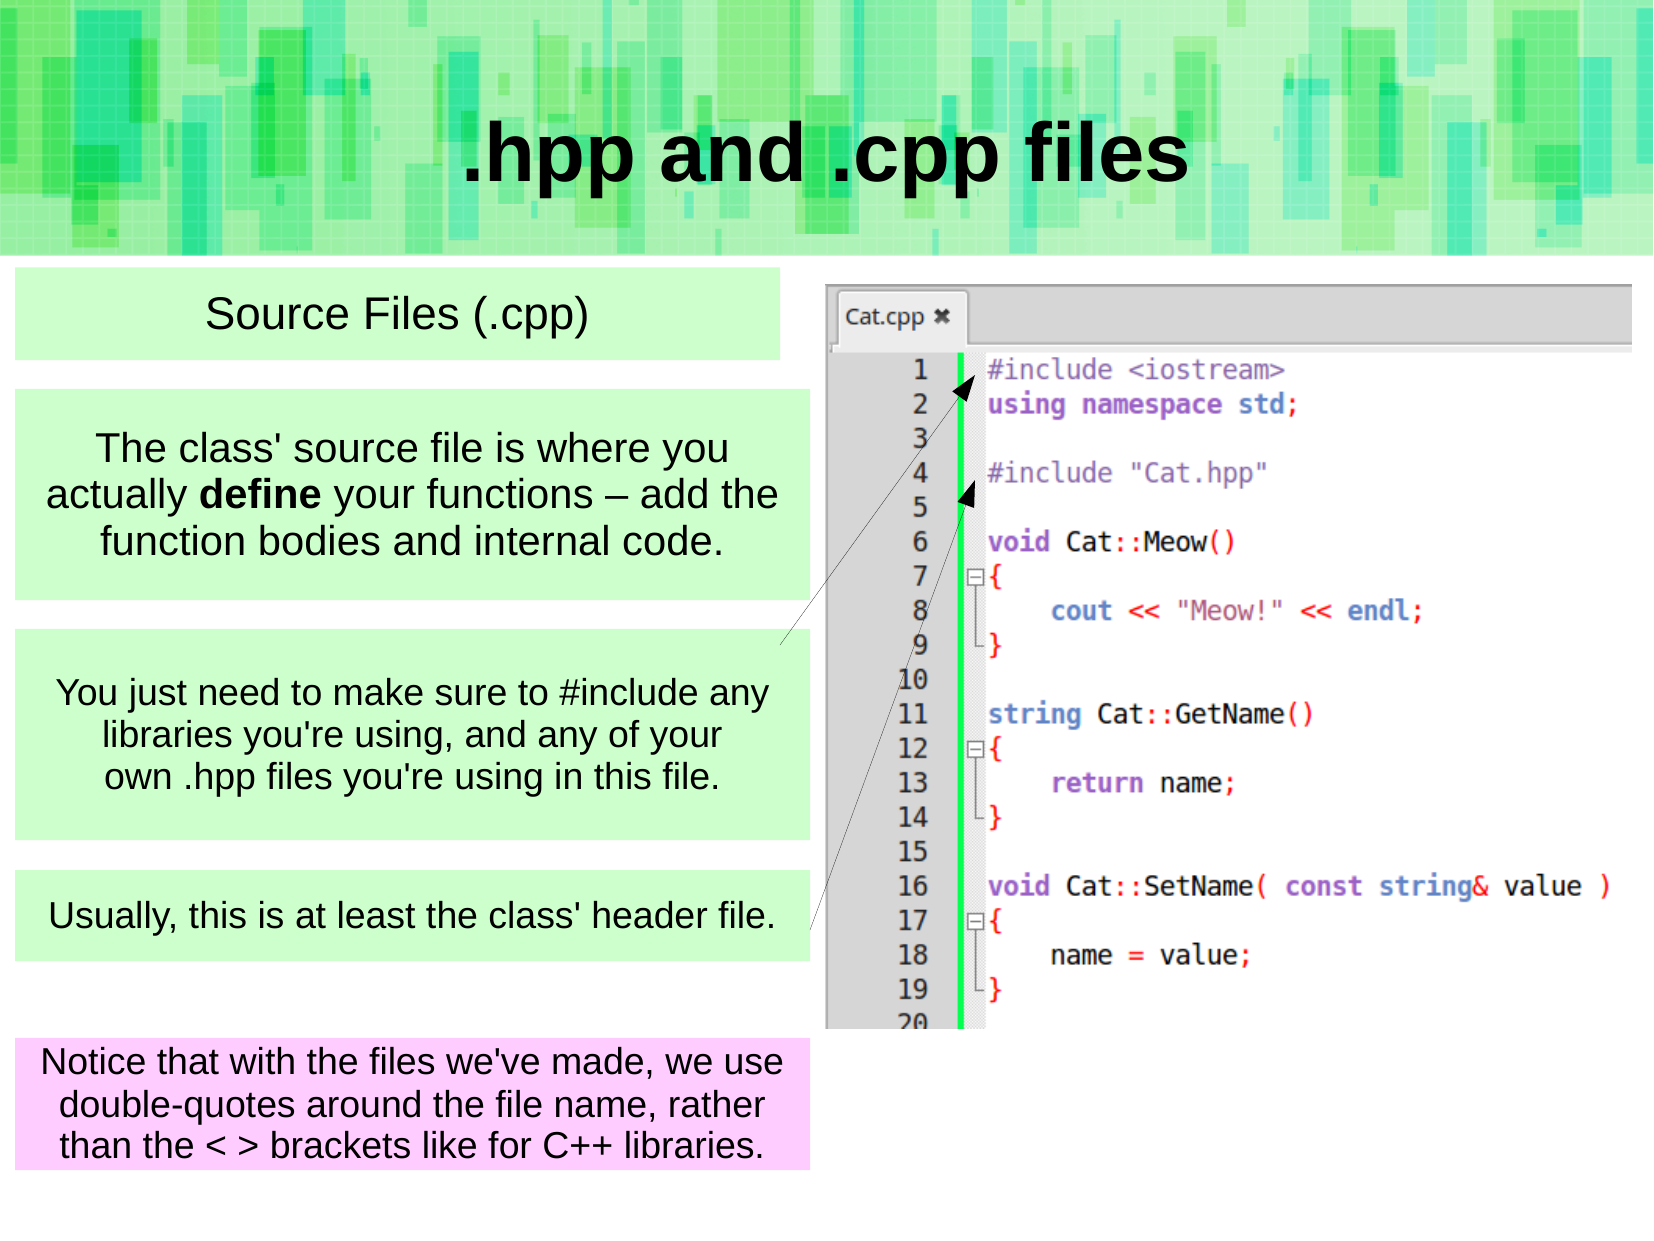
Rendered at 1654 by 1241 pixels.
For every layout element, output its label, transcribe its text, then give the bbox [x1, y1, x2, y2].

picture [0, 0, 1654, 1241]
text_box Usually, this is at least the class' header file. [15, 870, 811, 962]
text_box The class' source file is where you actually define your functions – add the function bodies and internal code. [15, 388, 811, 601]
title .hpp and .cpp files [82, 49, 1571, 257]
text_box Source Files (.cpp) [15, 267, 781, 361]
text_box You just need to make sure to #include any libraries you're using, and any of your own .hpp files you're using in this file. [15, 628, 811, 841]
text_box Notice that with the files we've made, we use double-quotes around the file name, rather than the < > brackets like for C++ libraries. [15, 1037, 811, 1171]
